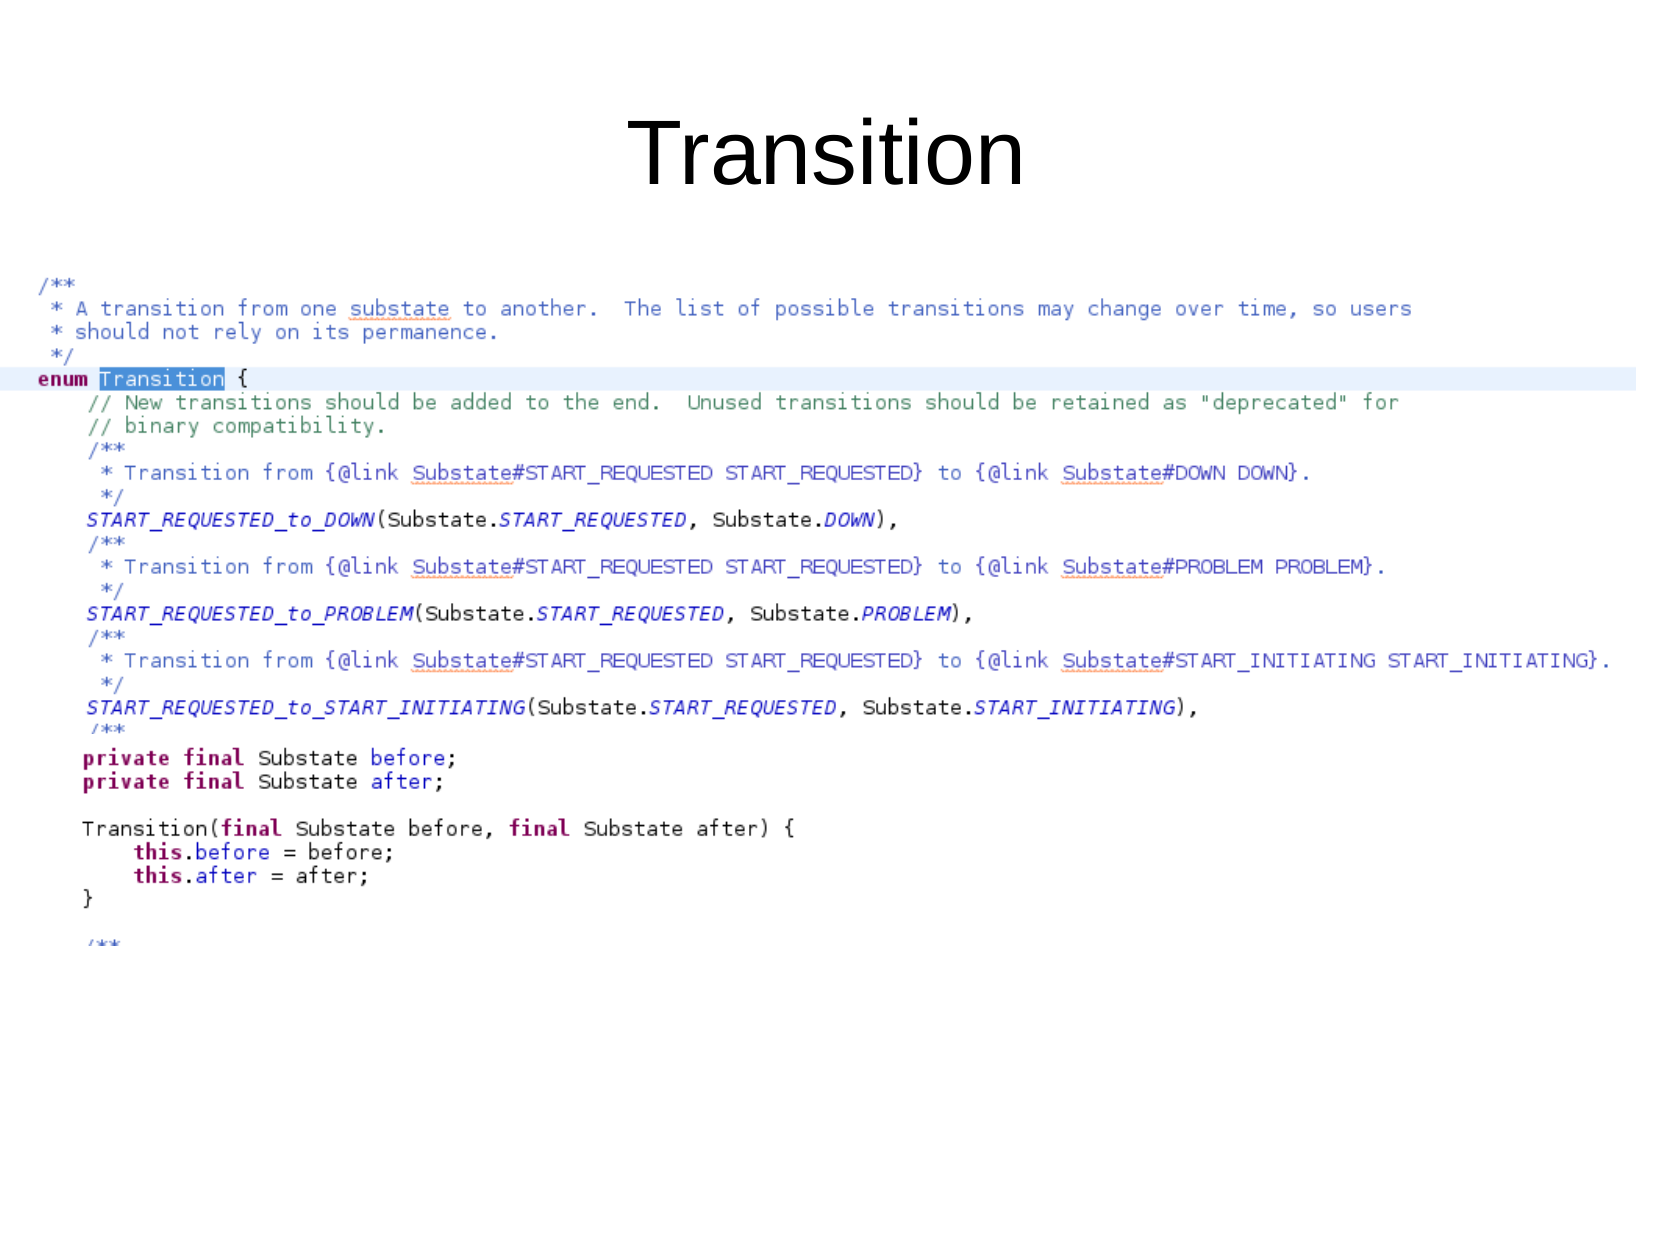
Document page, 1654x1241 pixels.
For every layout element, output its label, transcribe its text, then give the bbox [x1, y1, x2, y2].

title Transition [82, 49, 1571, 257]
picture [0, 272, 1636, 946]
